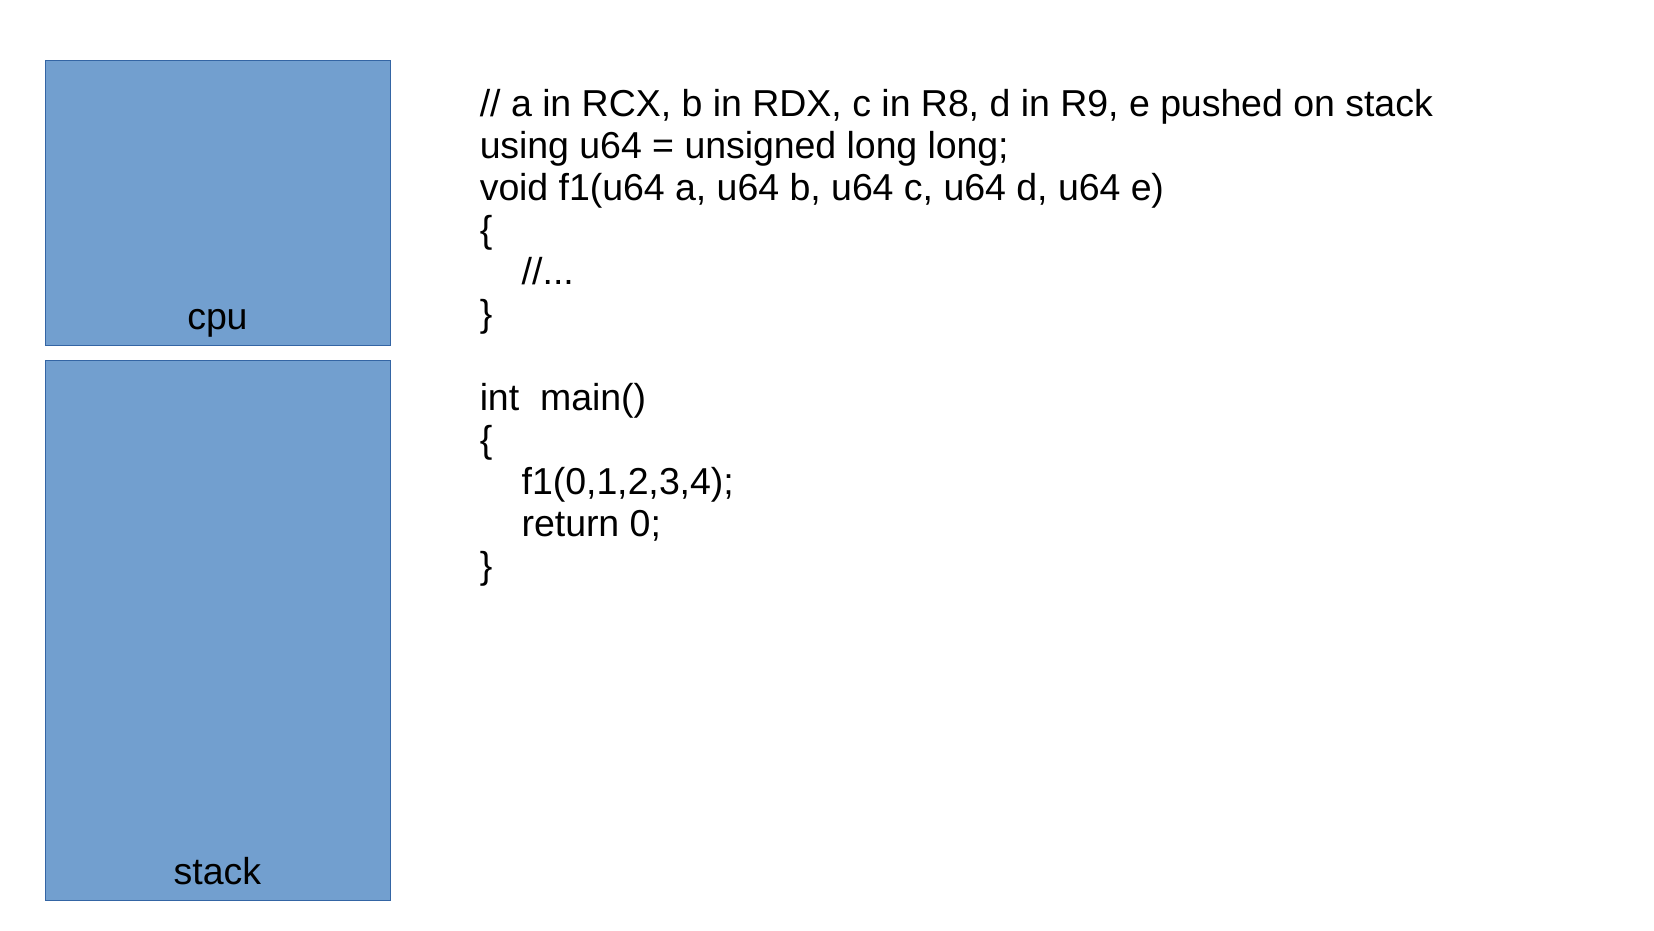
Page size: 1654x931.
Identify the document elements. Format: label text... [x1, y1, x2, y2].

text_box // a in RCX, b in RDX, c in R8, d in R9, e pushed on stack using u64 = unsigned long long; void f1(u64 a, u64 b, u64 c, u64 d, u64 e) { //... } int main() { f1(0,1,2,3,4); return 0; } [465, 75, 1576, 616]
text_box cpu [45, 60, 391, 346]
text_box stack [45, 360, 391, 901]
